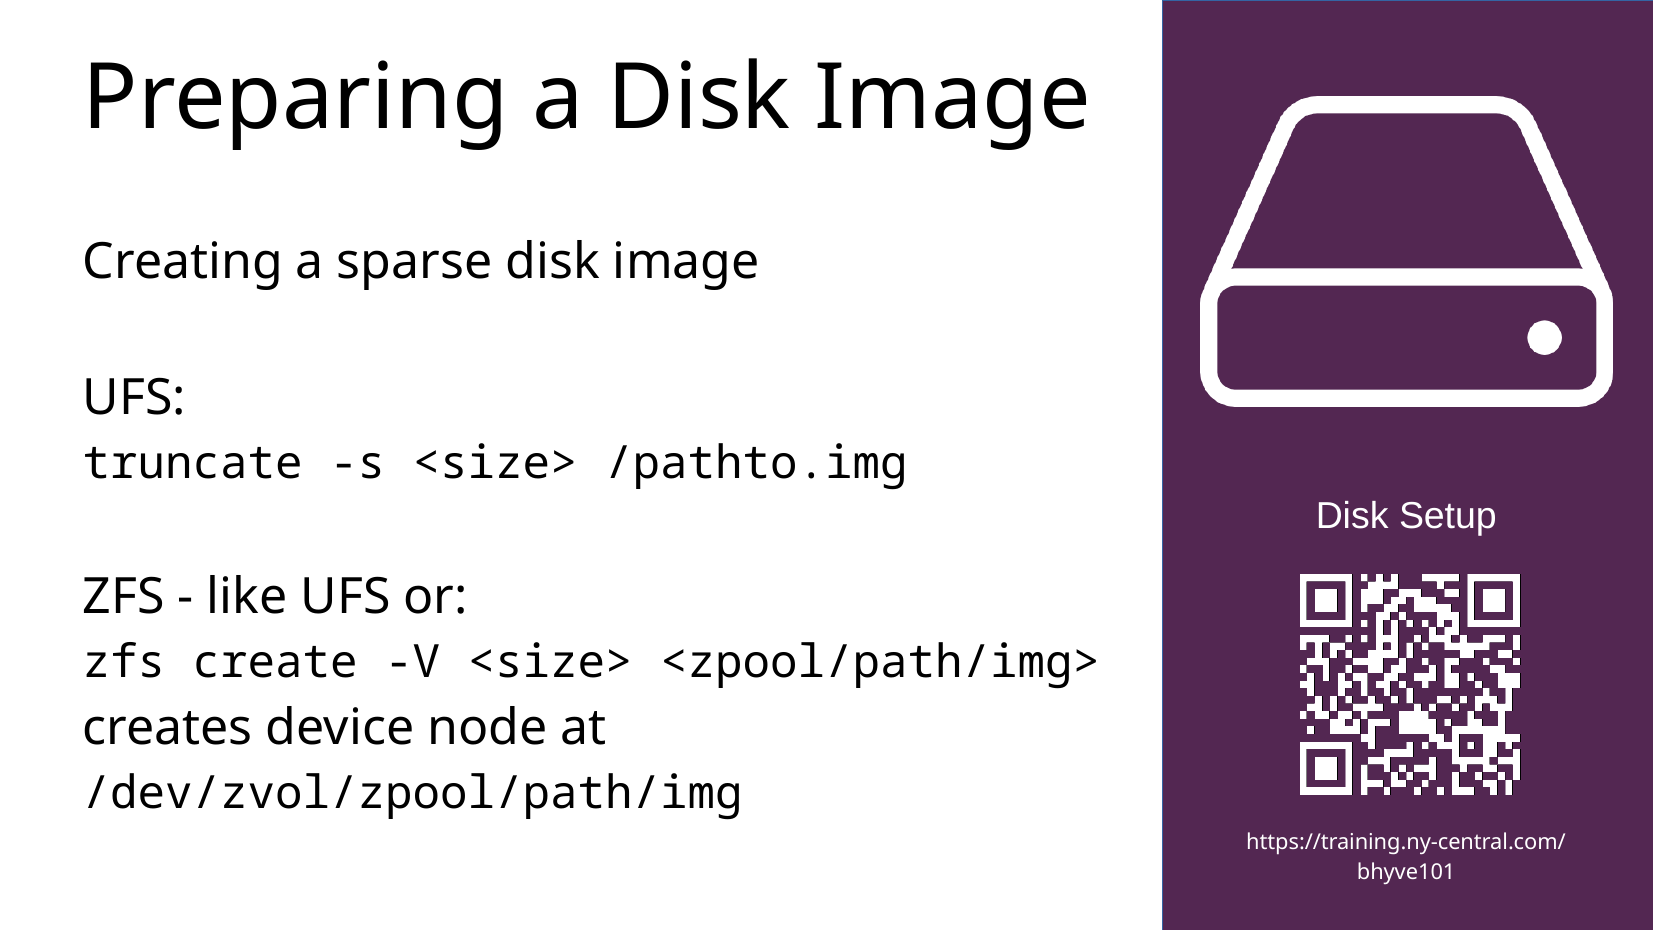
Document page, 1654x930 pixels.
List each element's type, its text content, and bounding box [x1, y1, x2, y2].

text_box Disk Setup [1237, 487, 1576, 638]
subtitle Creating a sparse disk image UFS: truncate -s <size> /pathto.img ZFS - like UFS or: zfs create -V <size> <zpool/path/img> creates device node at /dev/zvol/zpool/path/img [82, 224, 1126, 825]
picture [1268, 543, 1550, 826]
title Preparing a Disk Image [82, 37, 1571, 150]
picture [1200, 44, 1613, 458]
text_box https://training.ny-central.com/bhyve101 [1200, 819, 1613, 930]
text_box [1162, 0, 1653, 930]
